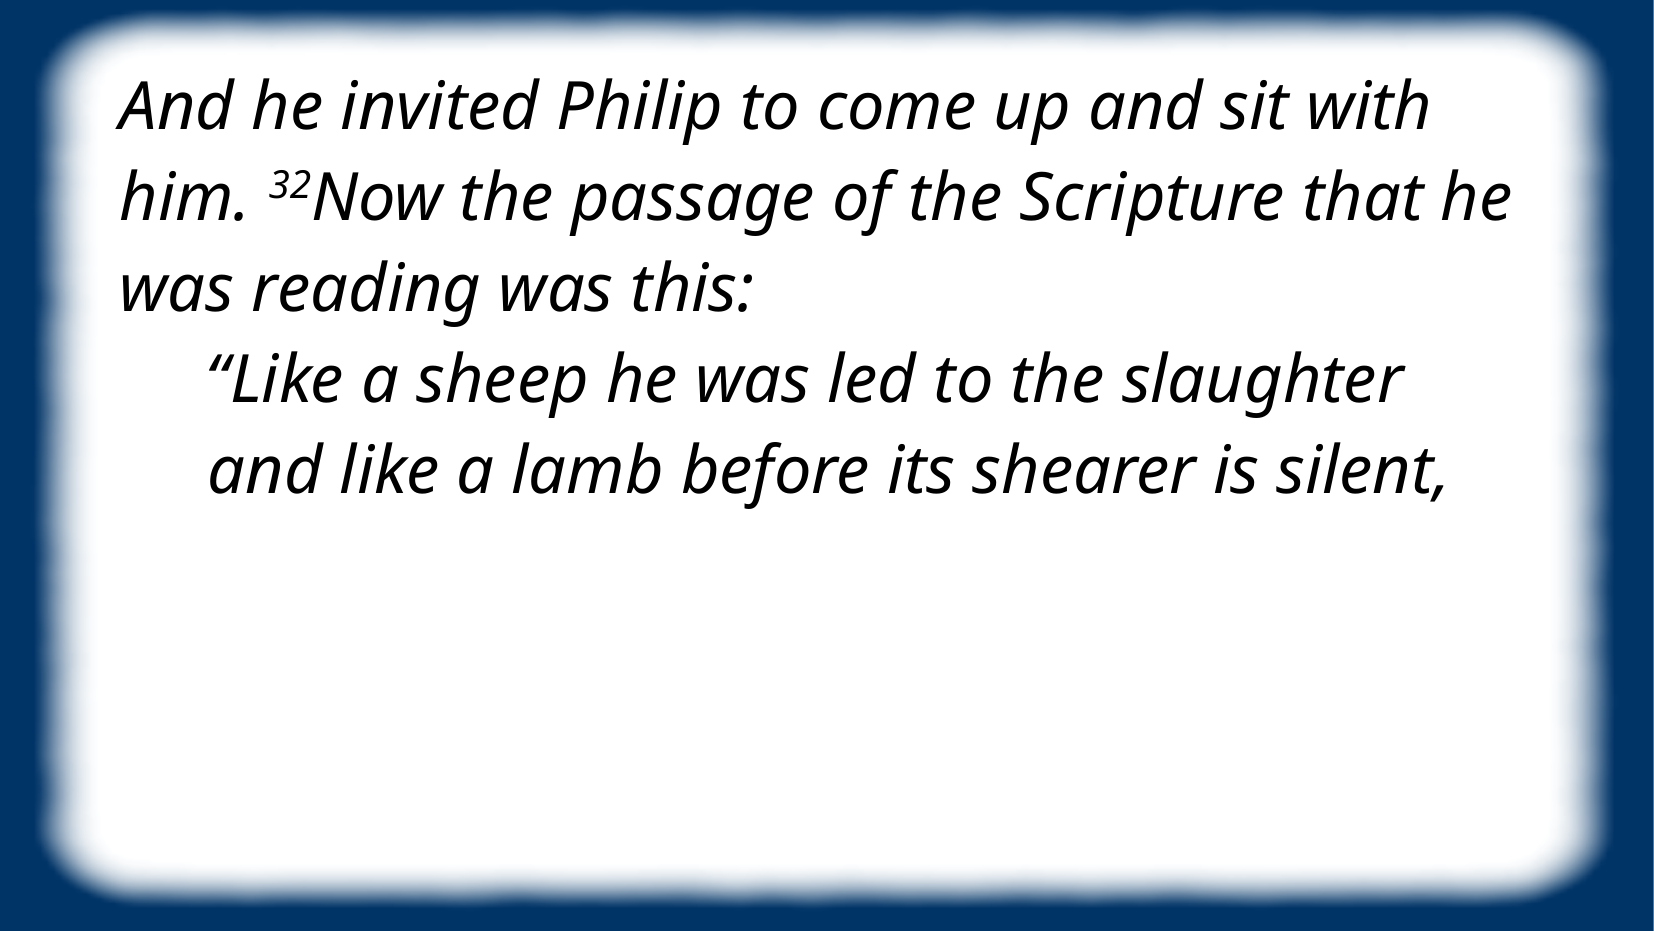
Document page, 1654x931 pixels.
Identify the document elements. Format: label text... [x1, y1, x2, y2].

picture [0, 0, 1654, 931]
text_box And he invited Philip to come up and sit with him. 32Now the passage of the Scripture that he was reading was this: “Like a sheep he was led to the slaughter and like a lamb before its shearer is silent, [105, 51, 1561, 511]
